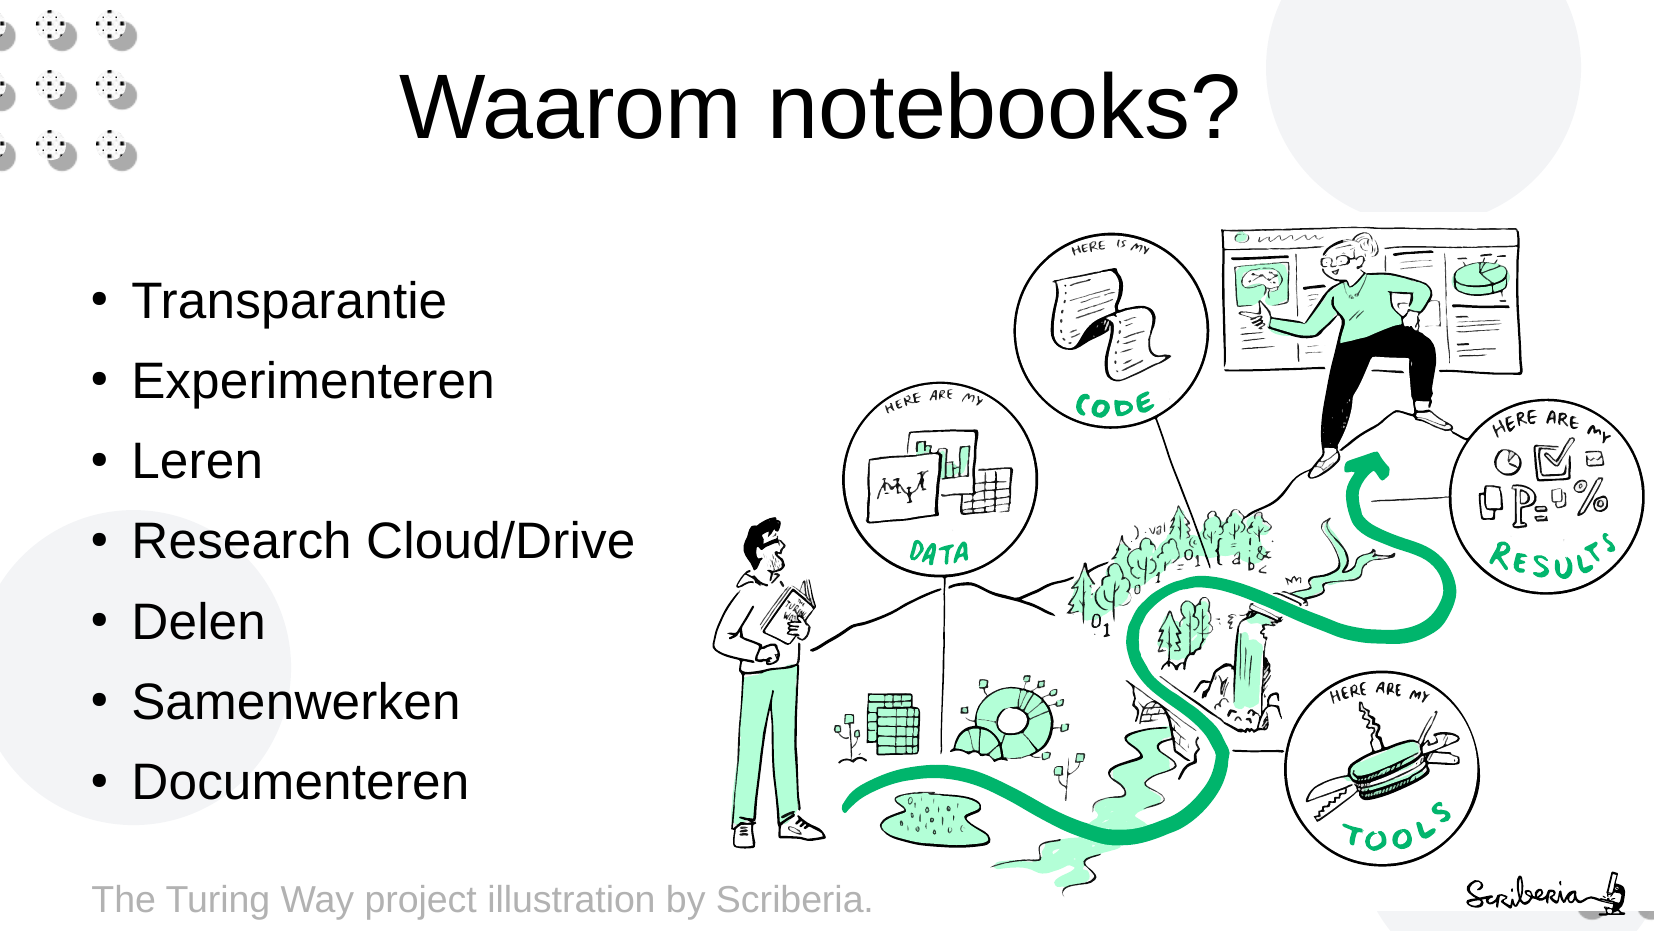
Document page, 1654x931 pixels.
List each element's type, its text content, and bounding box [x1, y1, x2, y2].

title Waarom notebooks? [76, 29, 1565, 185]
picture [0, 13, 6, 38]
picture [95, 9, 126, 29]
picture [671, 212, 1654, 931]
text_box The Turing Way project illustration by Scriberia. [76, 871, 904, 931]
picture [35, 10, 66, 41]
picture [0, 73, 6, 98]
picture [35, 70, 66, 101]
picture [35, 130, 67, 161]
picture [0, 133, 7, 158]
list Transparantie Experimenteren Leren Research Cloud/Drive Delen Samenwerken Documenteren [76, 271, 1565, 812]
